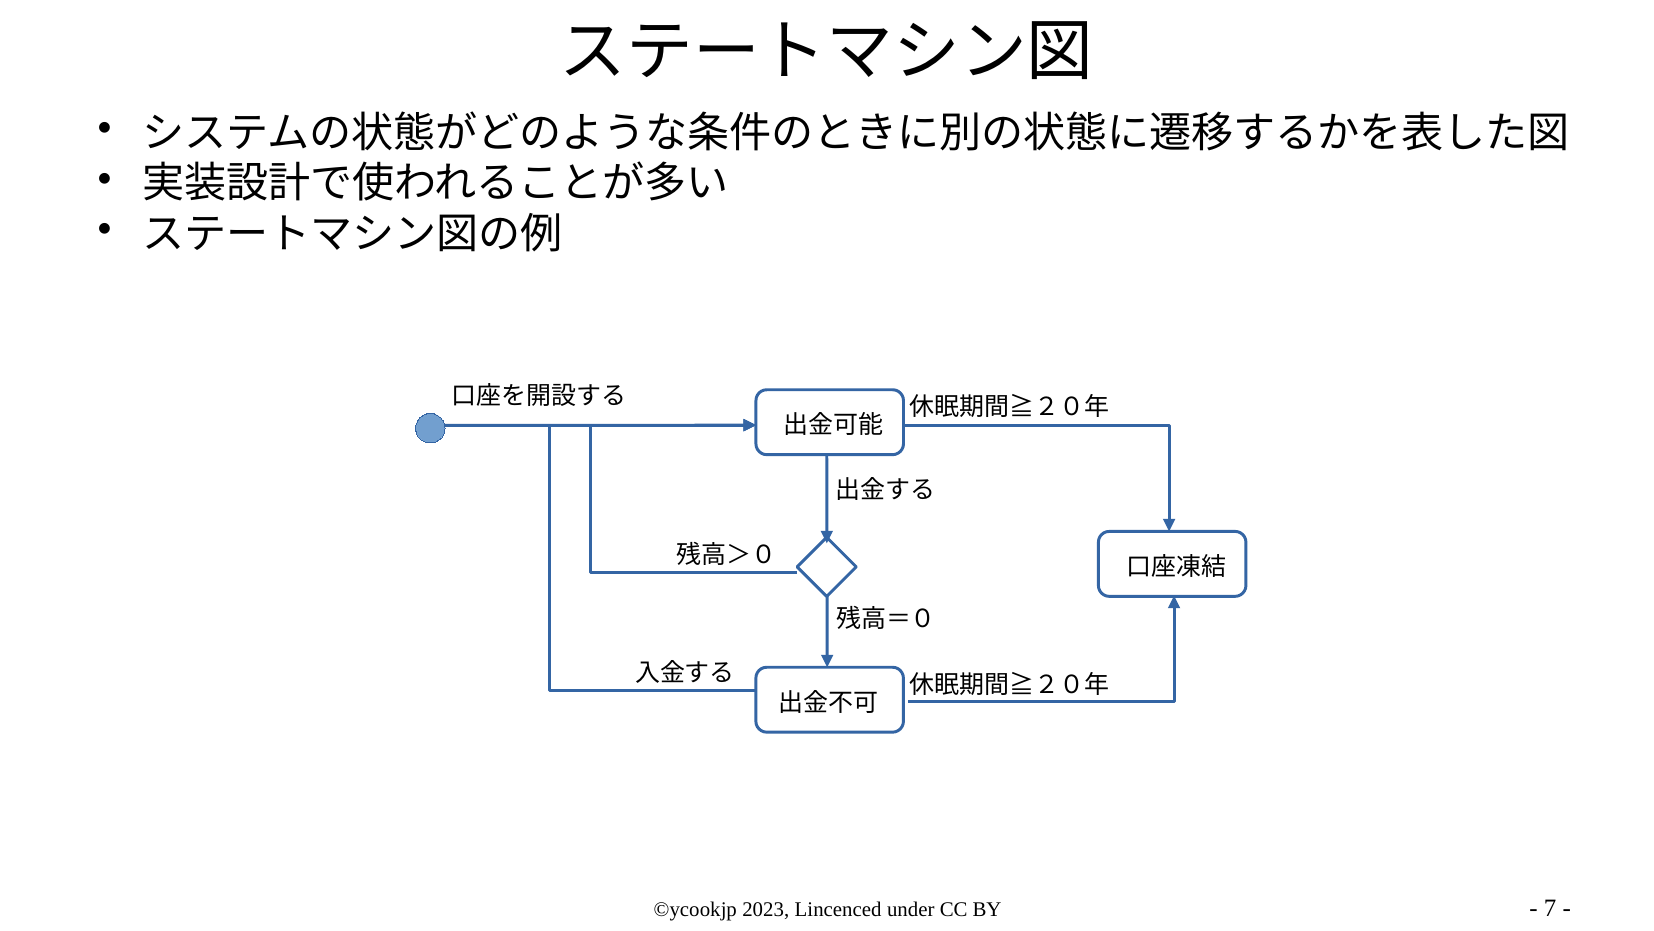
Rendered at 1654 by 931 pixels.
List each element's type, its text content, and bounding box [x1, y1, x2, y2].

text_box 残高＝０ [821, 595, 951, 643]
text_box 休眠期間≧２０年 [895, 383, 1125, 431]
text_box 口座凍結 [1105, 543, 1246, 591]
text_box 出金可能 [763, 401, 904, 450]
text_box 入金する [620, 649, 750, 697]
text_box [415, 413, 446, 443]
text_box 出金する [820, 466, 951, 514]
text_box 休眠期間≧２０年 [895, 661, 1125, 709]
text_box 口座を開設する [436, 371, 642, 420]
list システムの状態がどのような条件のときに別の状態に遷移するかを表した図 実装設計で使われることが多い ステートマシン図の例 [82, 105, 1571, 266]
text_box 出金不可 [763, 679, 893, 727]
title ステートマシン図 [82, 4, 1571, 92]
text_box 残高＞０ [661, 531, 792, 579]
